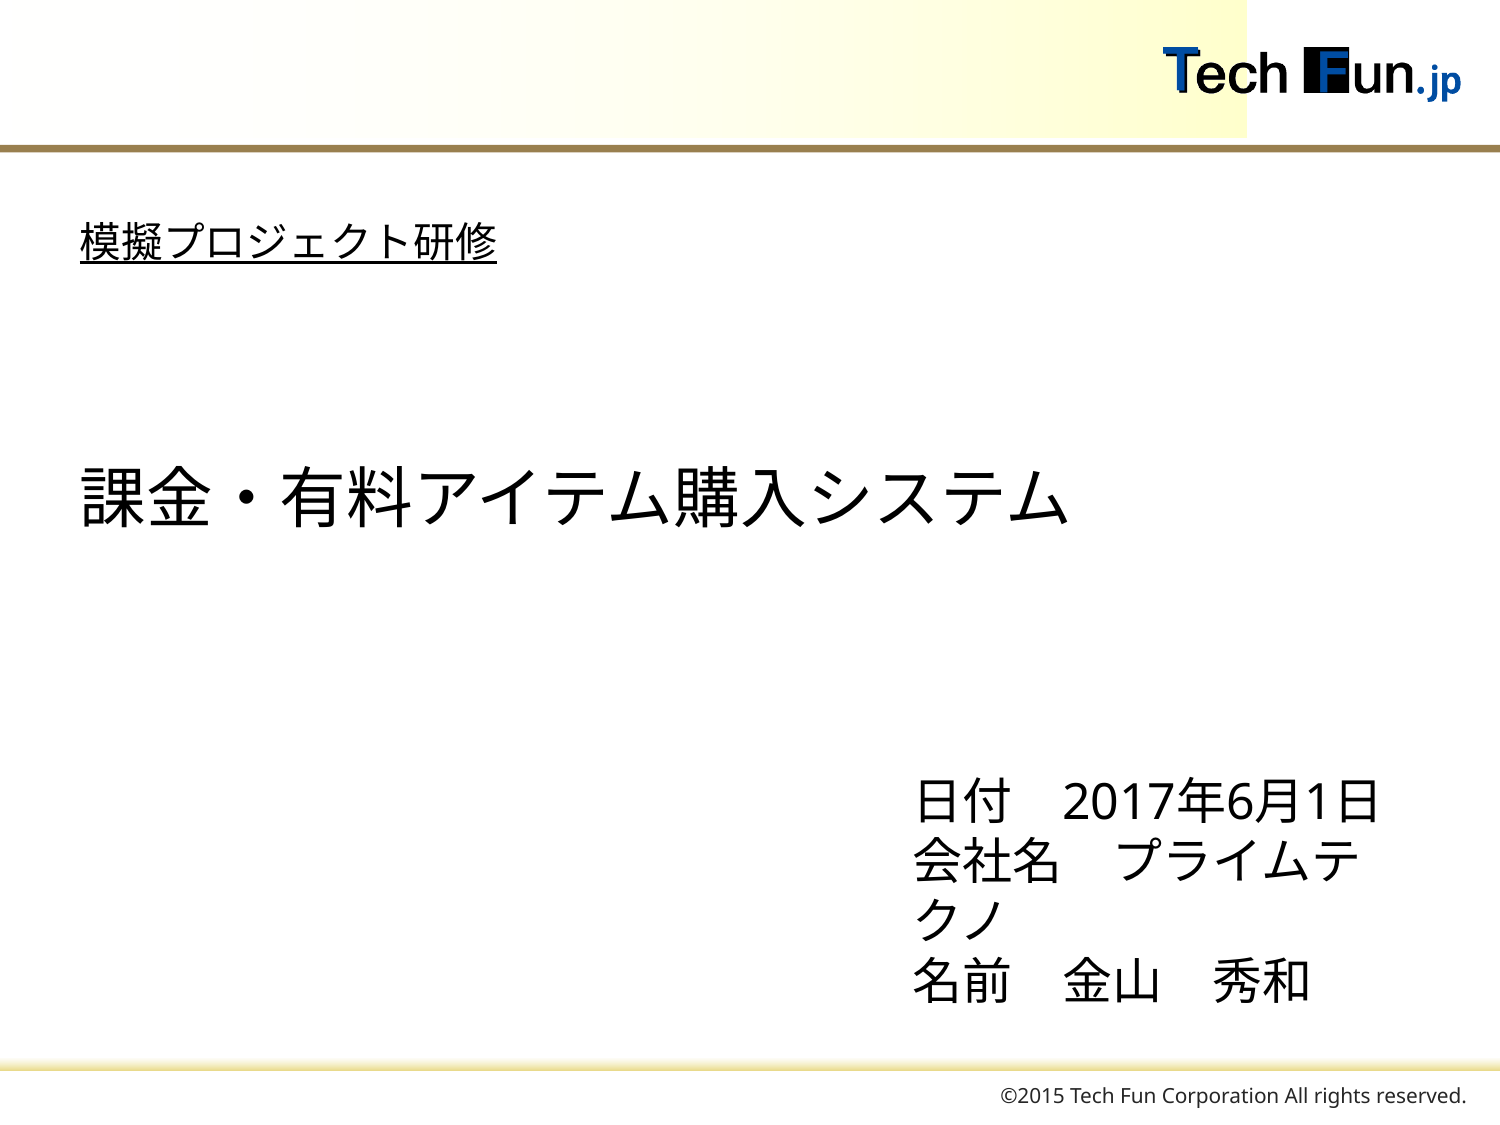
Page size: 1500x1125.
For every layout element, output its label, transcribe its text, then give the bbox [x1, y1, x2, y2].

text_box 日付 2017年6月1日 会社名 プライムテクノ 名前 金山 秀和 [897, 786, 1418, 993]
picture [1163, 47, 1461, 102]
footer ©2015 Tech Fun Corporation All rights reserved. [939, 1065, 1482, 1125]
picture [0, 1058, 1500, 1071]
text_box 模擬プロジェクト研修 [64, 208, 775, 288]
text_box 課金・有料アイテム購入システム [64, 361, 1424, 551]
